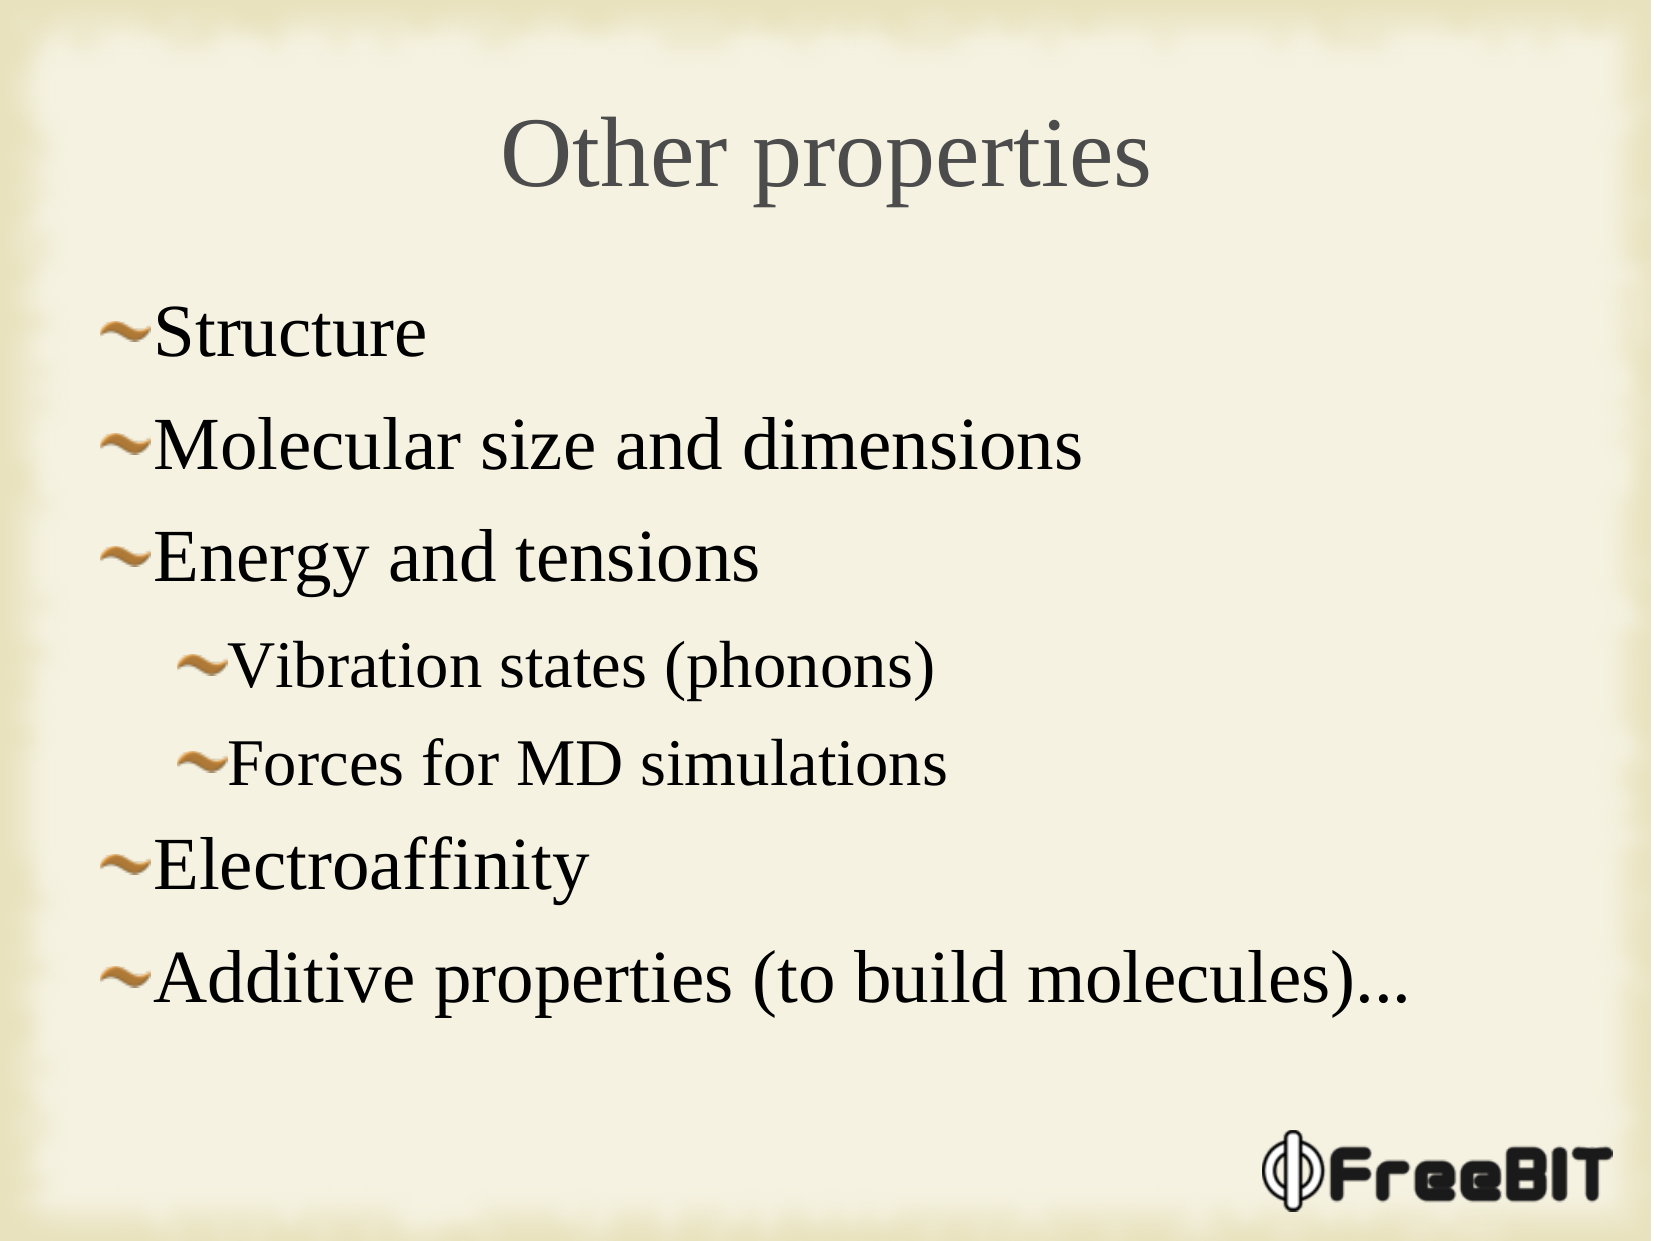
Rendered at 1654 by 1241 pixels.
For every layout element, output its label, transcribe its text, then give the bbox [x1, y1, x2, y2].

title Other properties [82, 49, 1571, 257]
list Structure Molecular size and dimensions Energy and tensions Vibration states (phonons) Forces for MD simulations Electroaffinity Additive properties (to build molecules)... [82, 290, 1571, 1109]
picture [0, 0, 1651, 1241]
